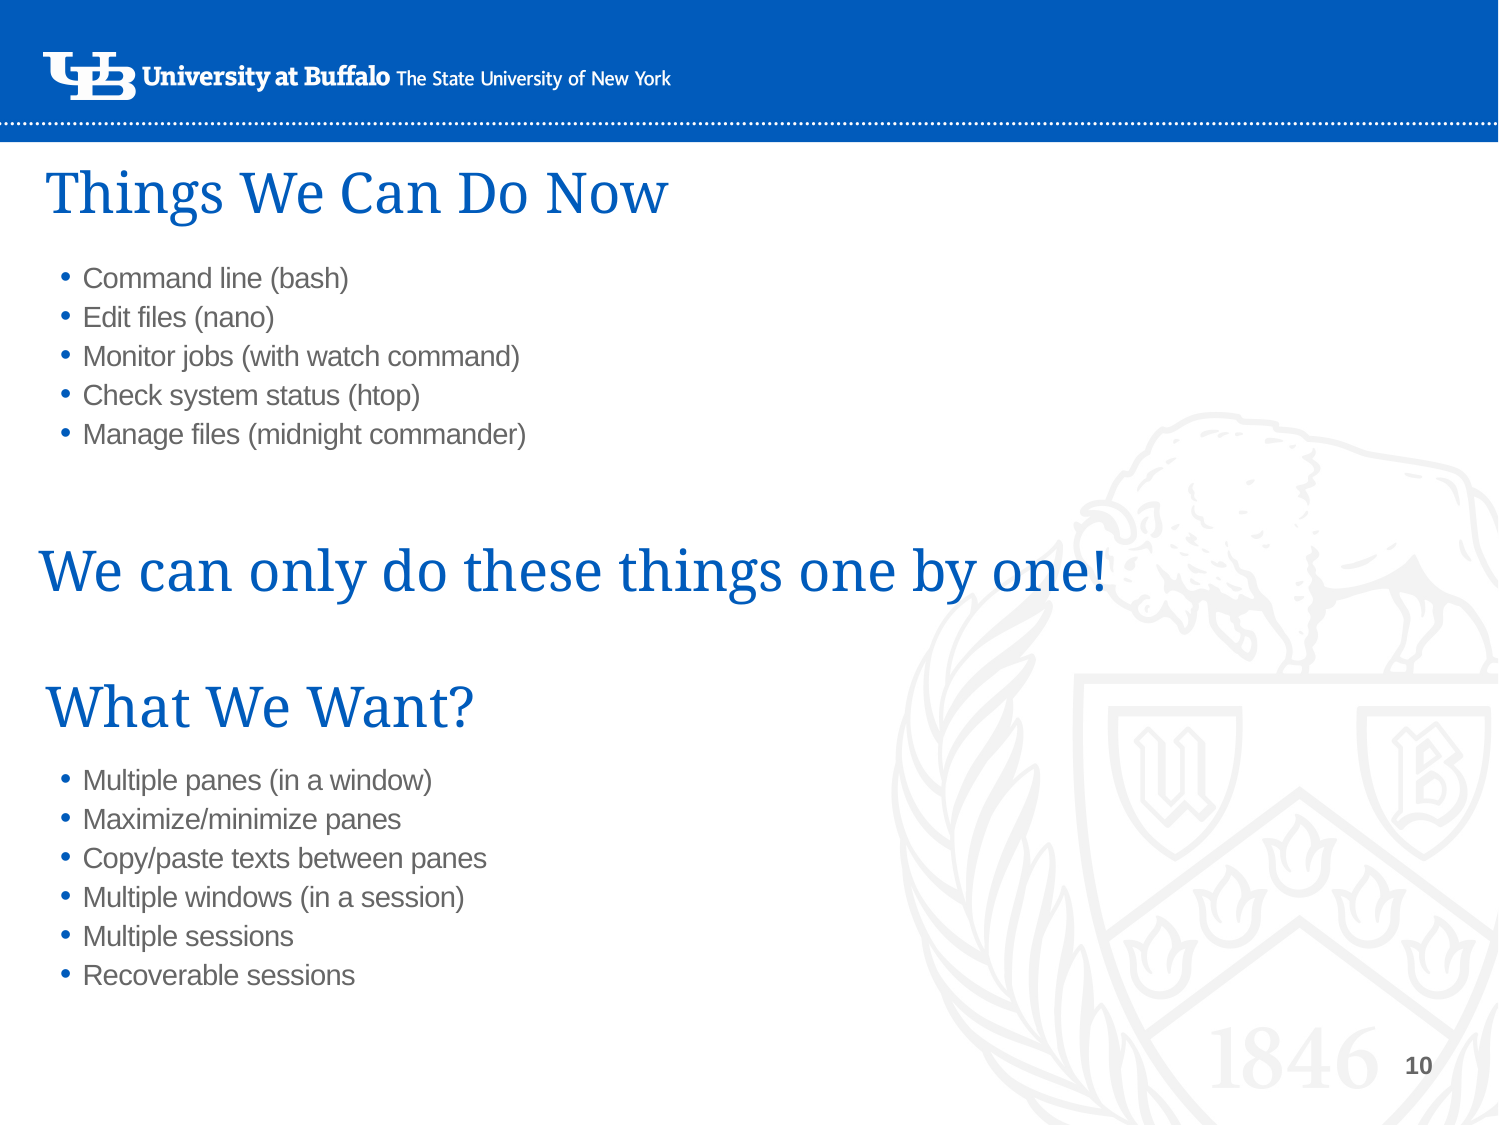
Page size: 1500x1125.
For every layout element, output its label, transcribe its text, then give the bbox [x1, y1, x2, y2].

title What We Want? [30, 667, 1387, 746]
list Command line (bash) Edit files (nano) Monitor jobs (with watch command) Check system status (htop) Manage files (midnight commander) [30, 256, 976, 473]
title Things We Can Do Now [30, 153, 1387, 233]
picture [0, 0, 1499, 1125]
title We can only do these things one by one! [23, 519, 1381, 610]
list Multiple panes (in a window) Maximize/minimize panes Copy/paste texts between panes Multiple windows (in a session) Multiple sessions Recoverable sessions [30, 758, 976, 975]
